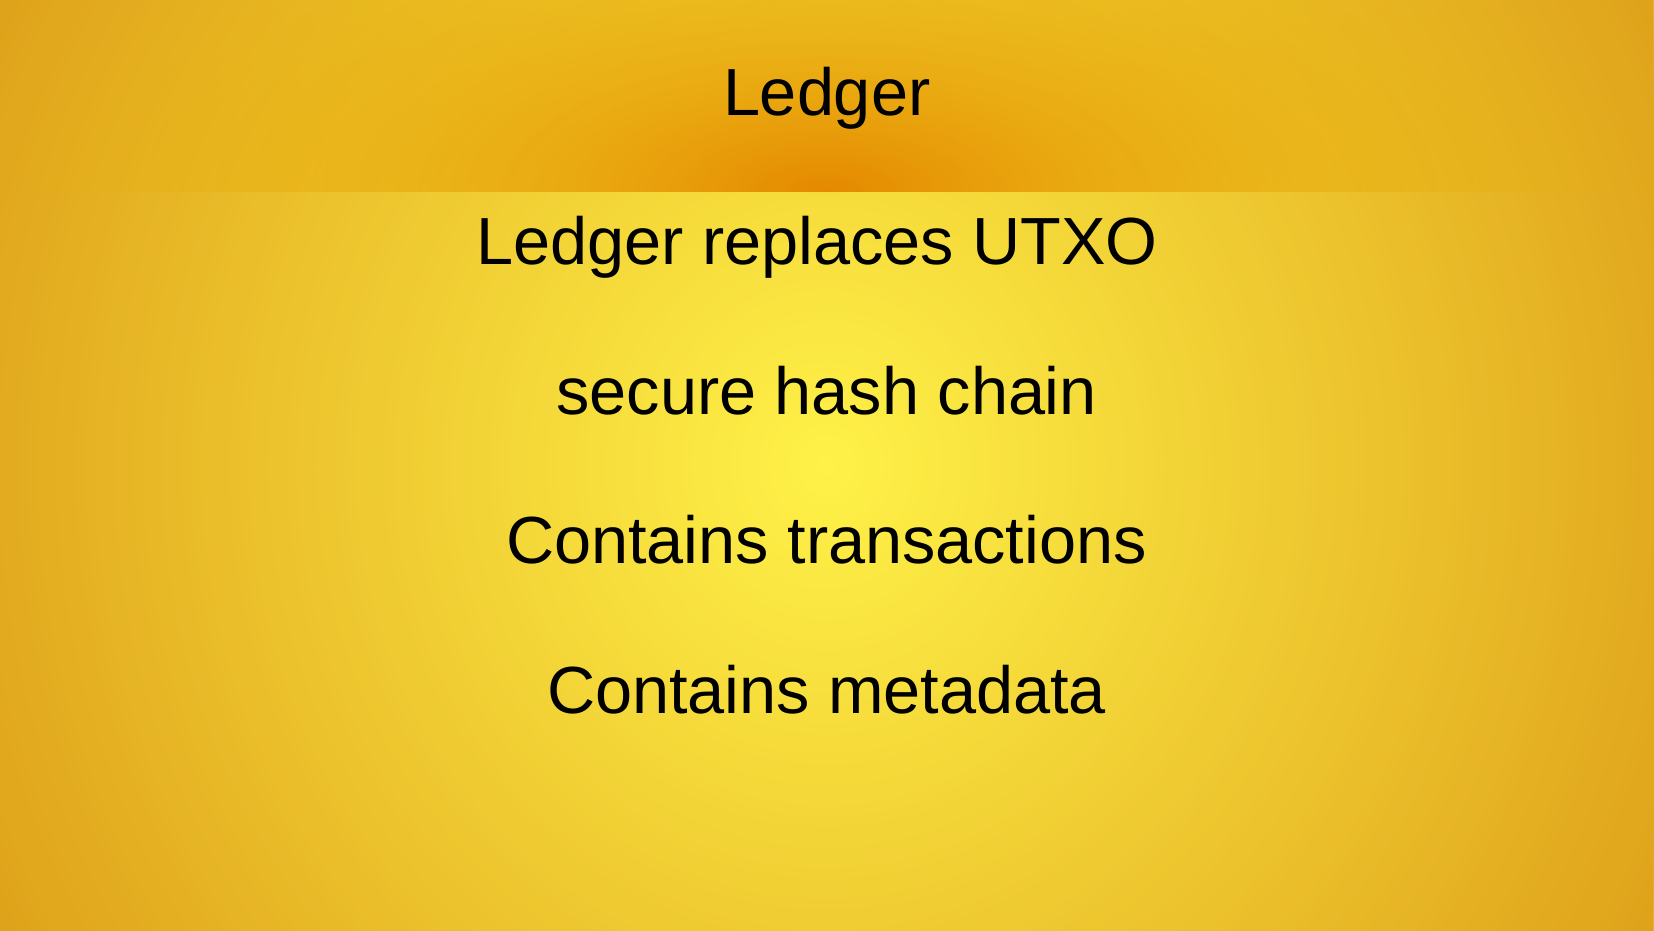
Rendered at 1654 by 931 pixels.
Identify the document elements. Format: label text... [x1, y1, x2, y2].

subtitle Ledger Ledger replaces UTXO secure hash chain Contains transactions Contains metadata [82, 35, 1571, 748]
